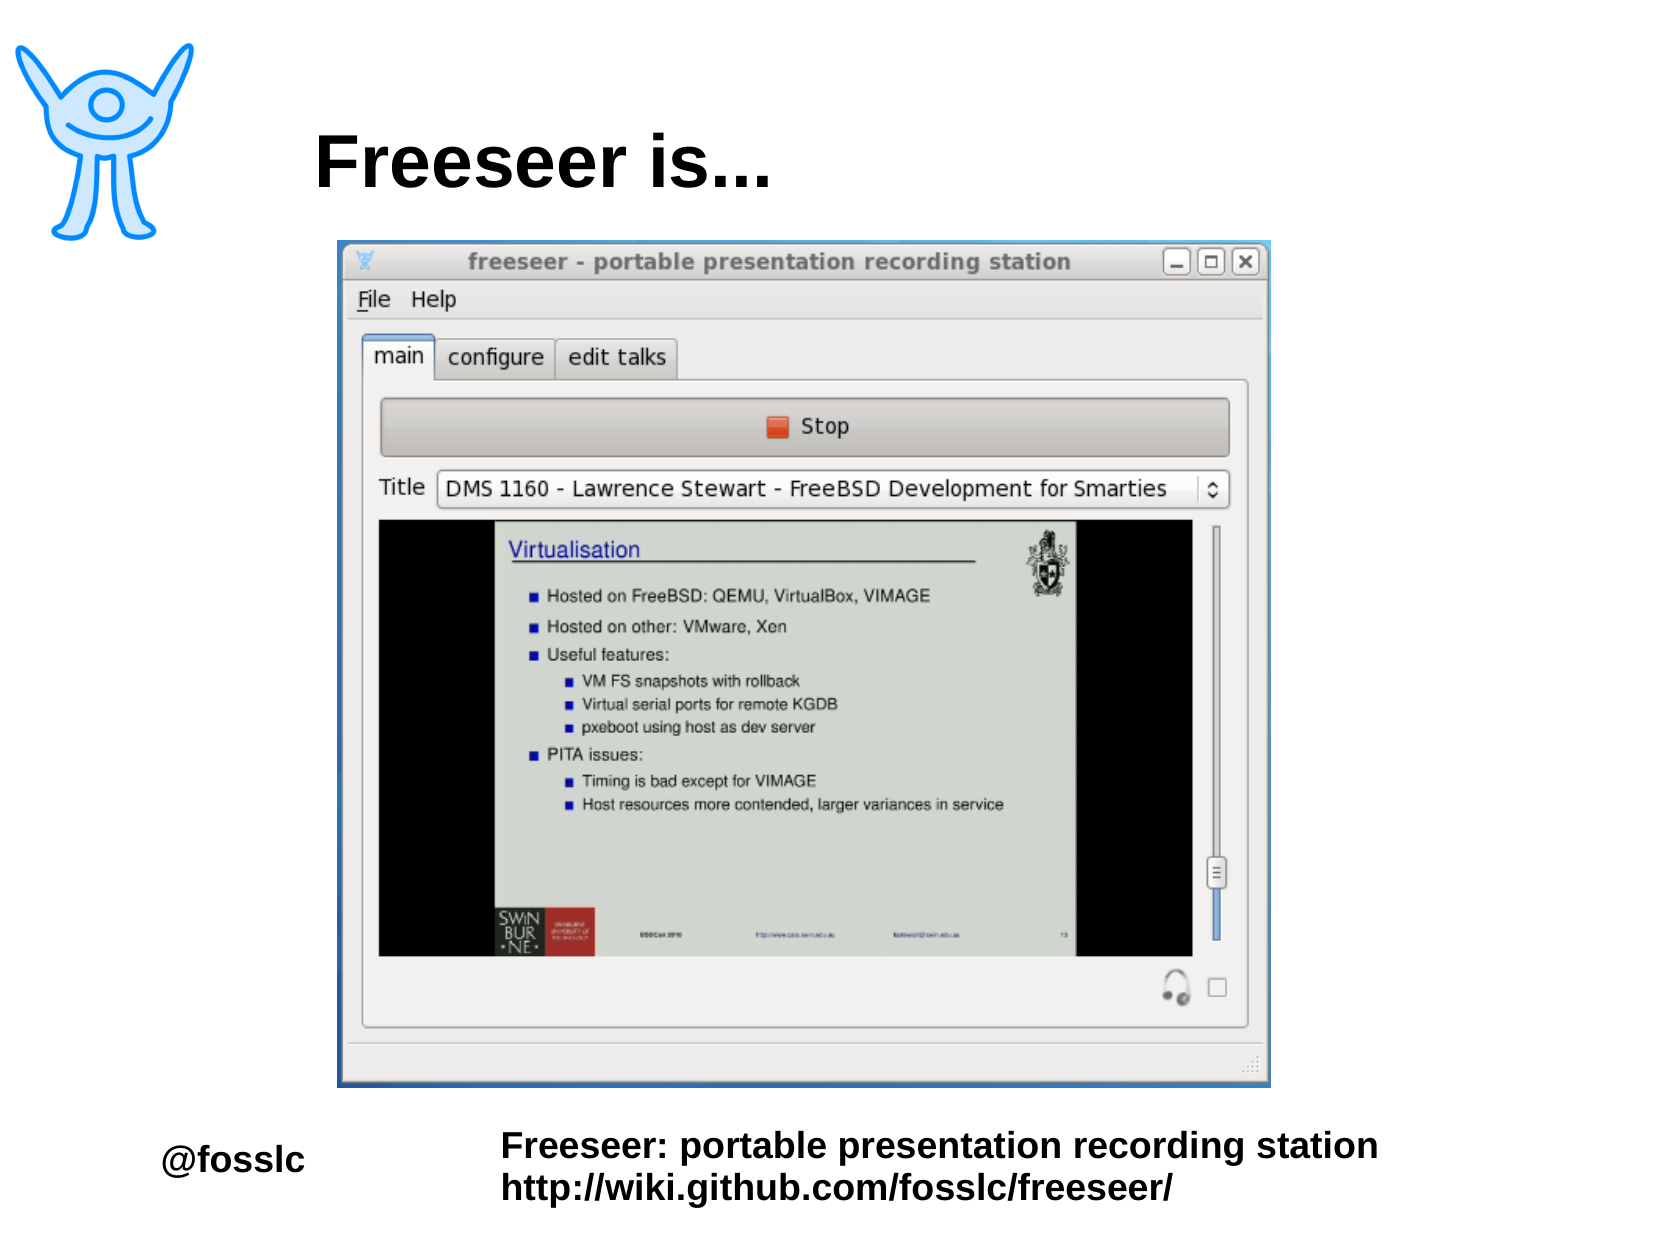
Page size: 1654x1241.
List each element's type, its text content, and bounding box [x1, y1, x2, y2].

text_box Freeseer is... [300, 112, 1501, 212]
picture [8, 25, 198, 293]
picture [337, 240, 1271, 1088]
